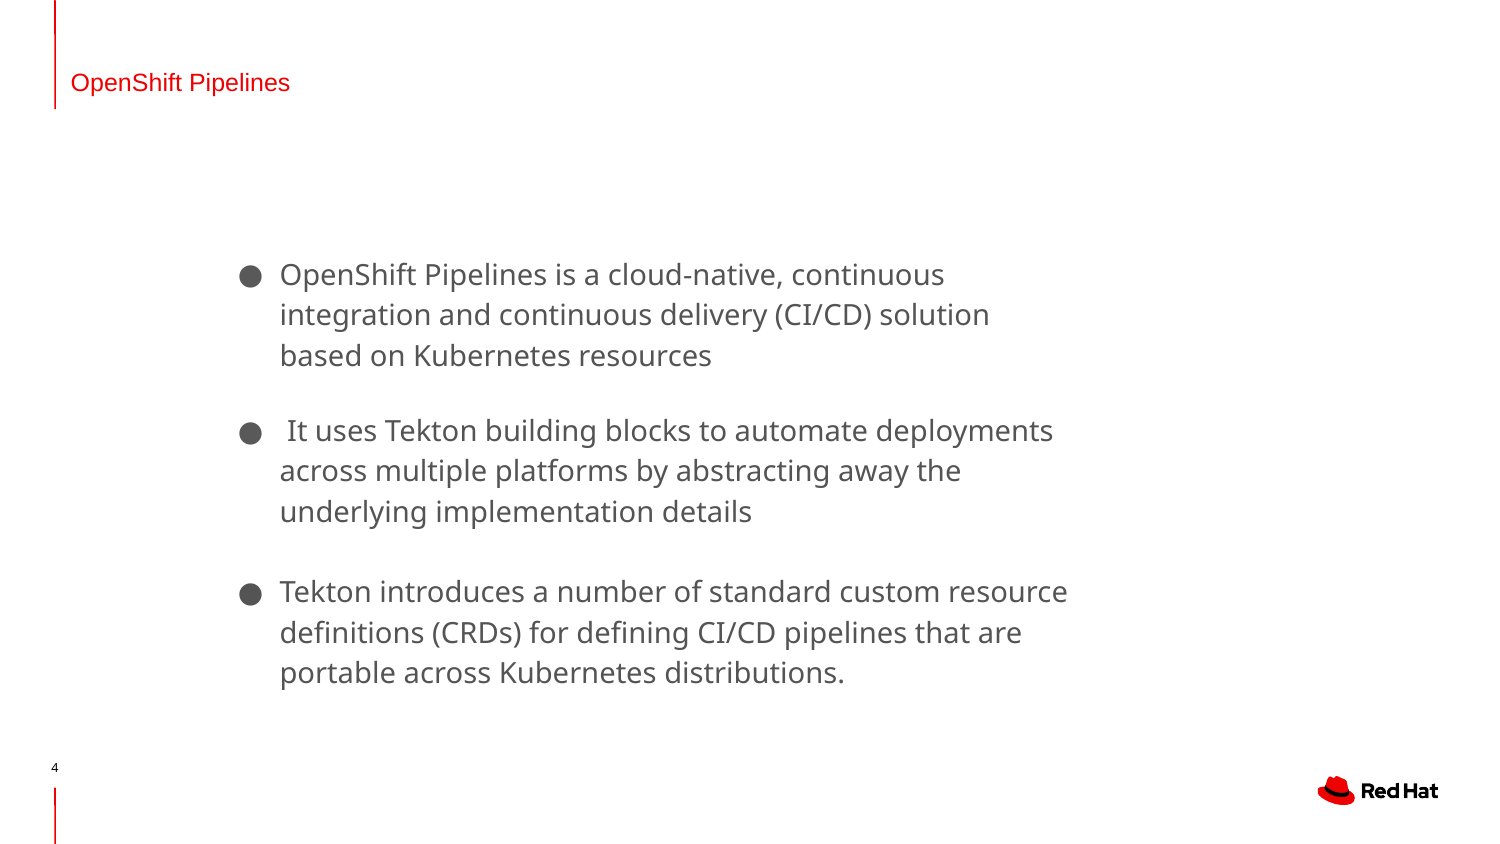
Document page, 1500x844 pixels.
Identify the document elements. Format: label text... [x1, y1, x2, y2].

picture [1317, 776, 1438, 805]
list OpenShift Pipelines is a cloud-native, continuous integration and continuous delivery (CI/CD) solution based on Kubernetes resources It uses Tekton building blocks to automate deployments across multiple platforms by abstracting away the underlying implementation details Tekton introduces a number of standard custom resource definitions (CRDs) for defining CI/CD pipelines that are portable across Kubernetes distributions. [110, 239, 1086, 752]
text_box OpenShift Pipelines [55, 47, 723, 112]
slide_number <číslo> [10, 759, 101, 777]
